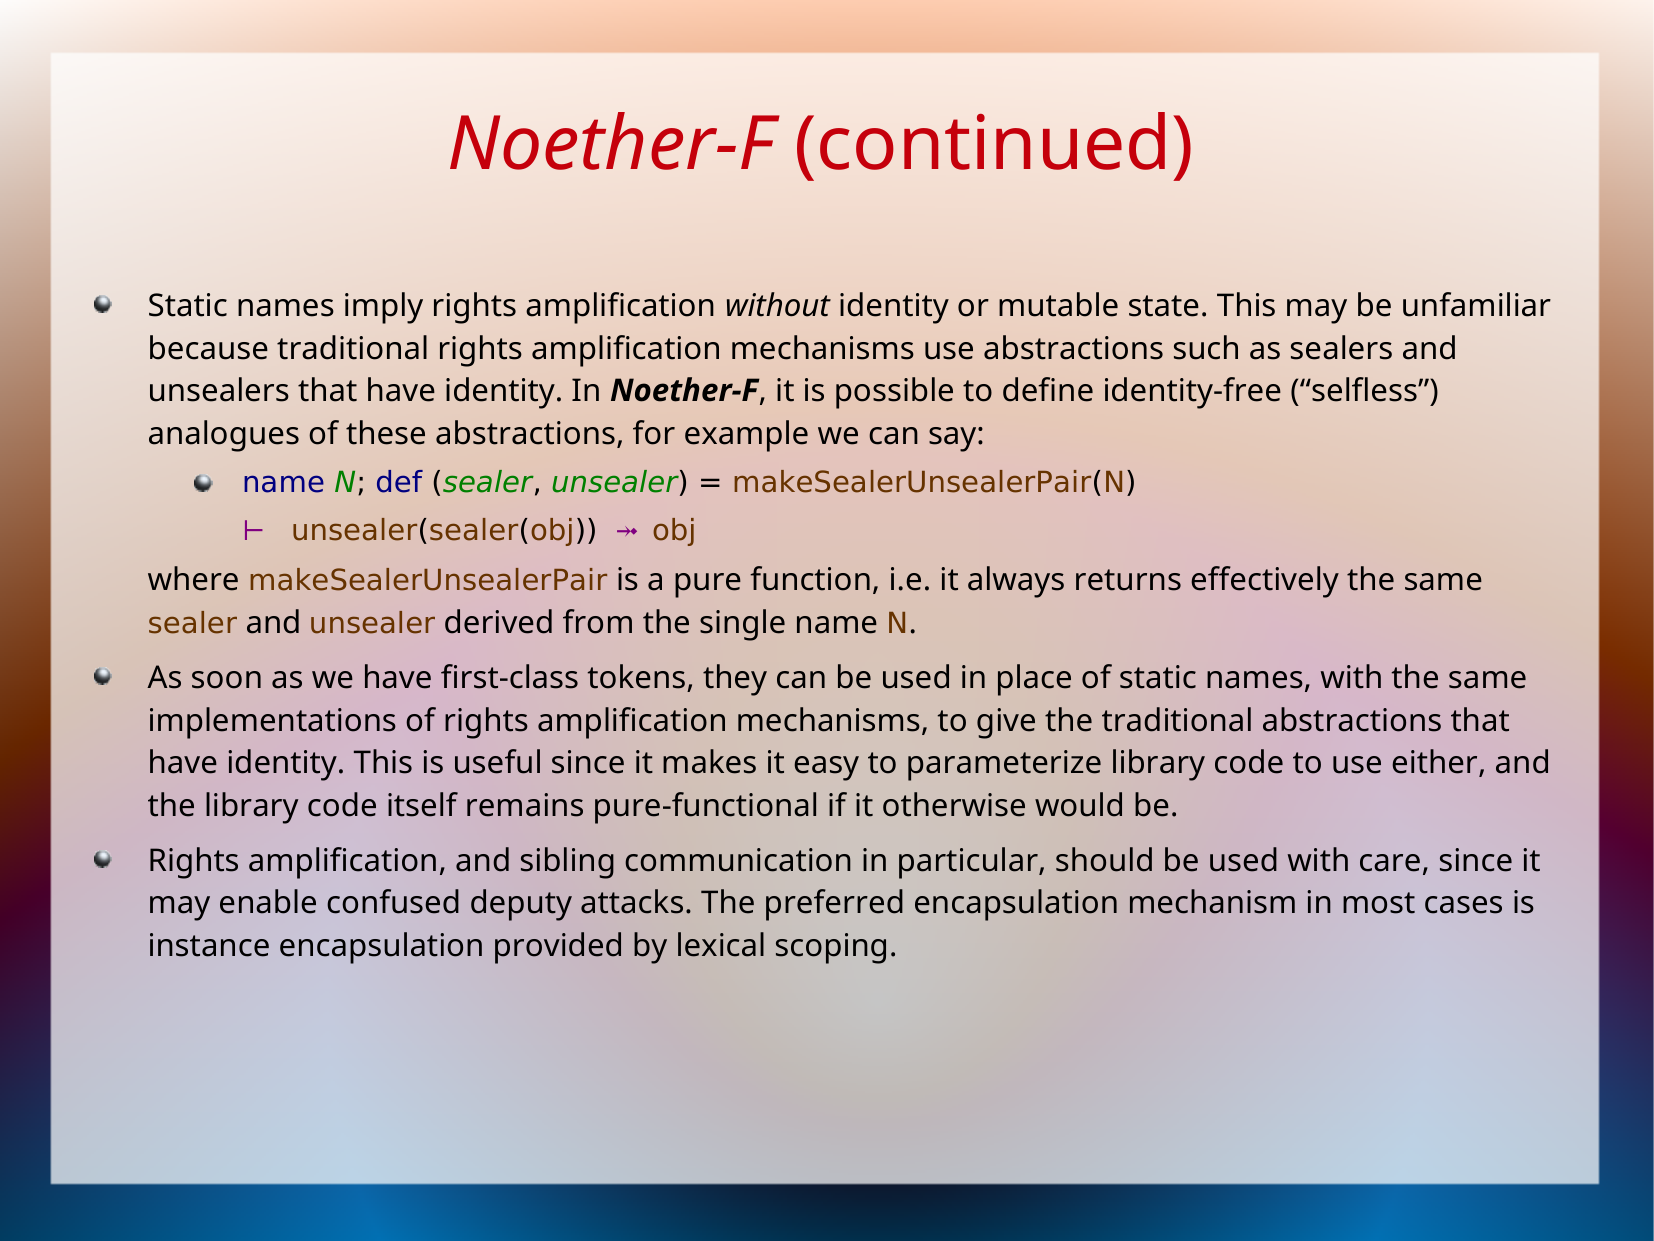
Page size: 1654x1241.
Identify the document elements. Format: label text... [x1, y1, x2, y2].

picture [0, 0, 1654, 1241]
title Noether-F (continued) [76, 43, 1565, 237]
list Static names imply rights amplification without identity or mutable state. This may be unfamiliar because traditional rights amplification mechanisms use abstractions such as sealers and unsealers that have identity. In Noether-F, it is possible to define identity-free (“selfless”) analogues of these abstractions, for example we can say: name N; def (sealer, unsealer) = makeSealerUnsealerPair(N) ⊢ unsealer(sealer(obj)) ⤞ obj where makeSealerUnsealerPair is a pure function, i.e. it always returns effectively the same sealer and unsealer derived from the single name N. As soon as we have first-class tokens, they can be used in place of static names, with the same implementations of rights amplification mechanisms, to give the traditional abstractions that have identity. This is useful since it makes it easy to parameterize library code to use either, and the library code itself remains pure-functional if it otherwise would be. Rights amplification, and sibling communication in particular, should be used with care, since it may enable confused deputy attacks. The preferred encapsulation mechanism in most cases is instance encapsulation provided by lexical scoping. [76, 282, 1565, 1087]
